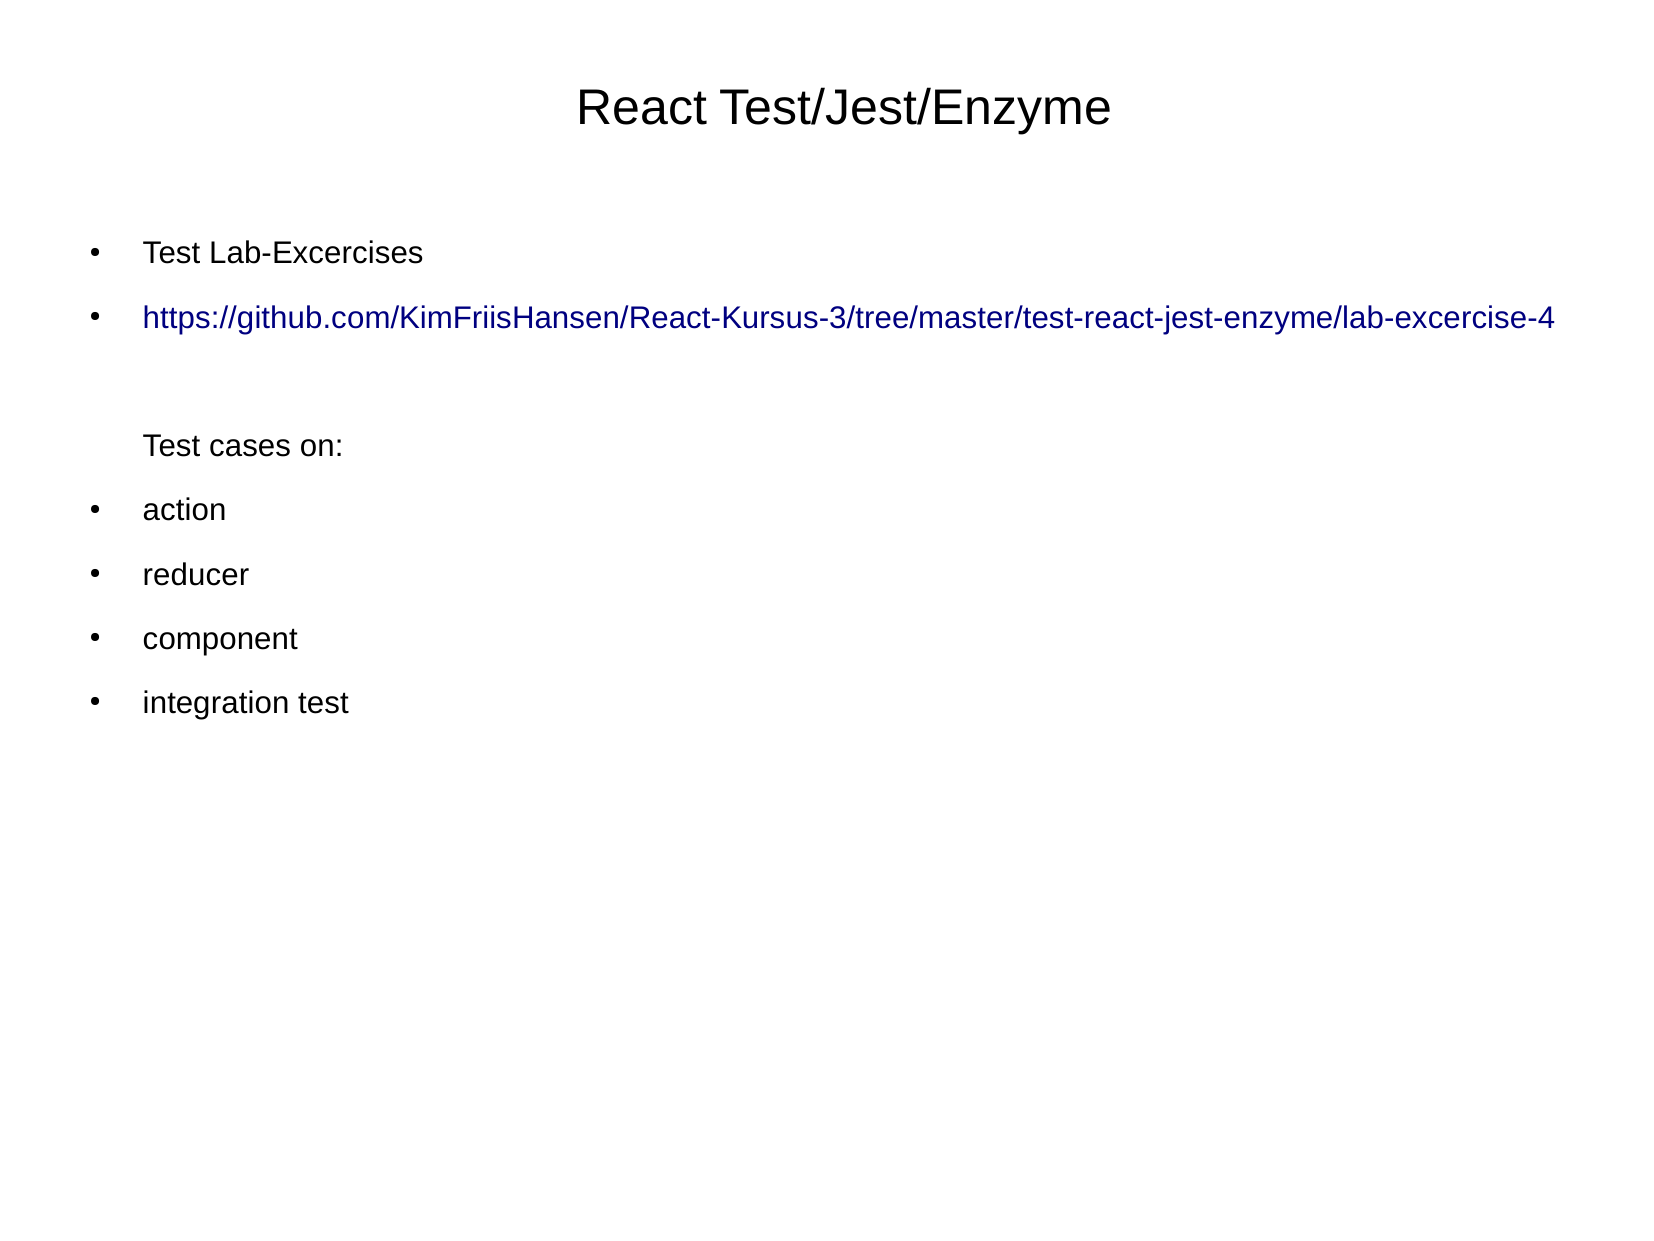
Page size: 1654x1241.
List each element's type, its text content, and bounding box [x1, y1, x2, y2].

list Test Lab-Excercises https://github.com/KimFriisHansen/React-Kursus-3/tree/master/test-react-jest-enzyme/lab-excercise-4 Test cases on: action reducer component integration test [71, 171, 1561, 1239]
title React Test/Jest/Enzyme [82, 49, 1571, 166]
